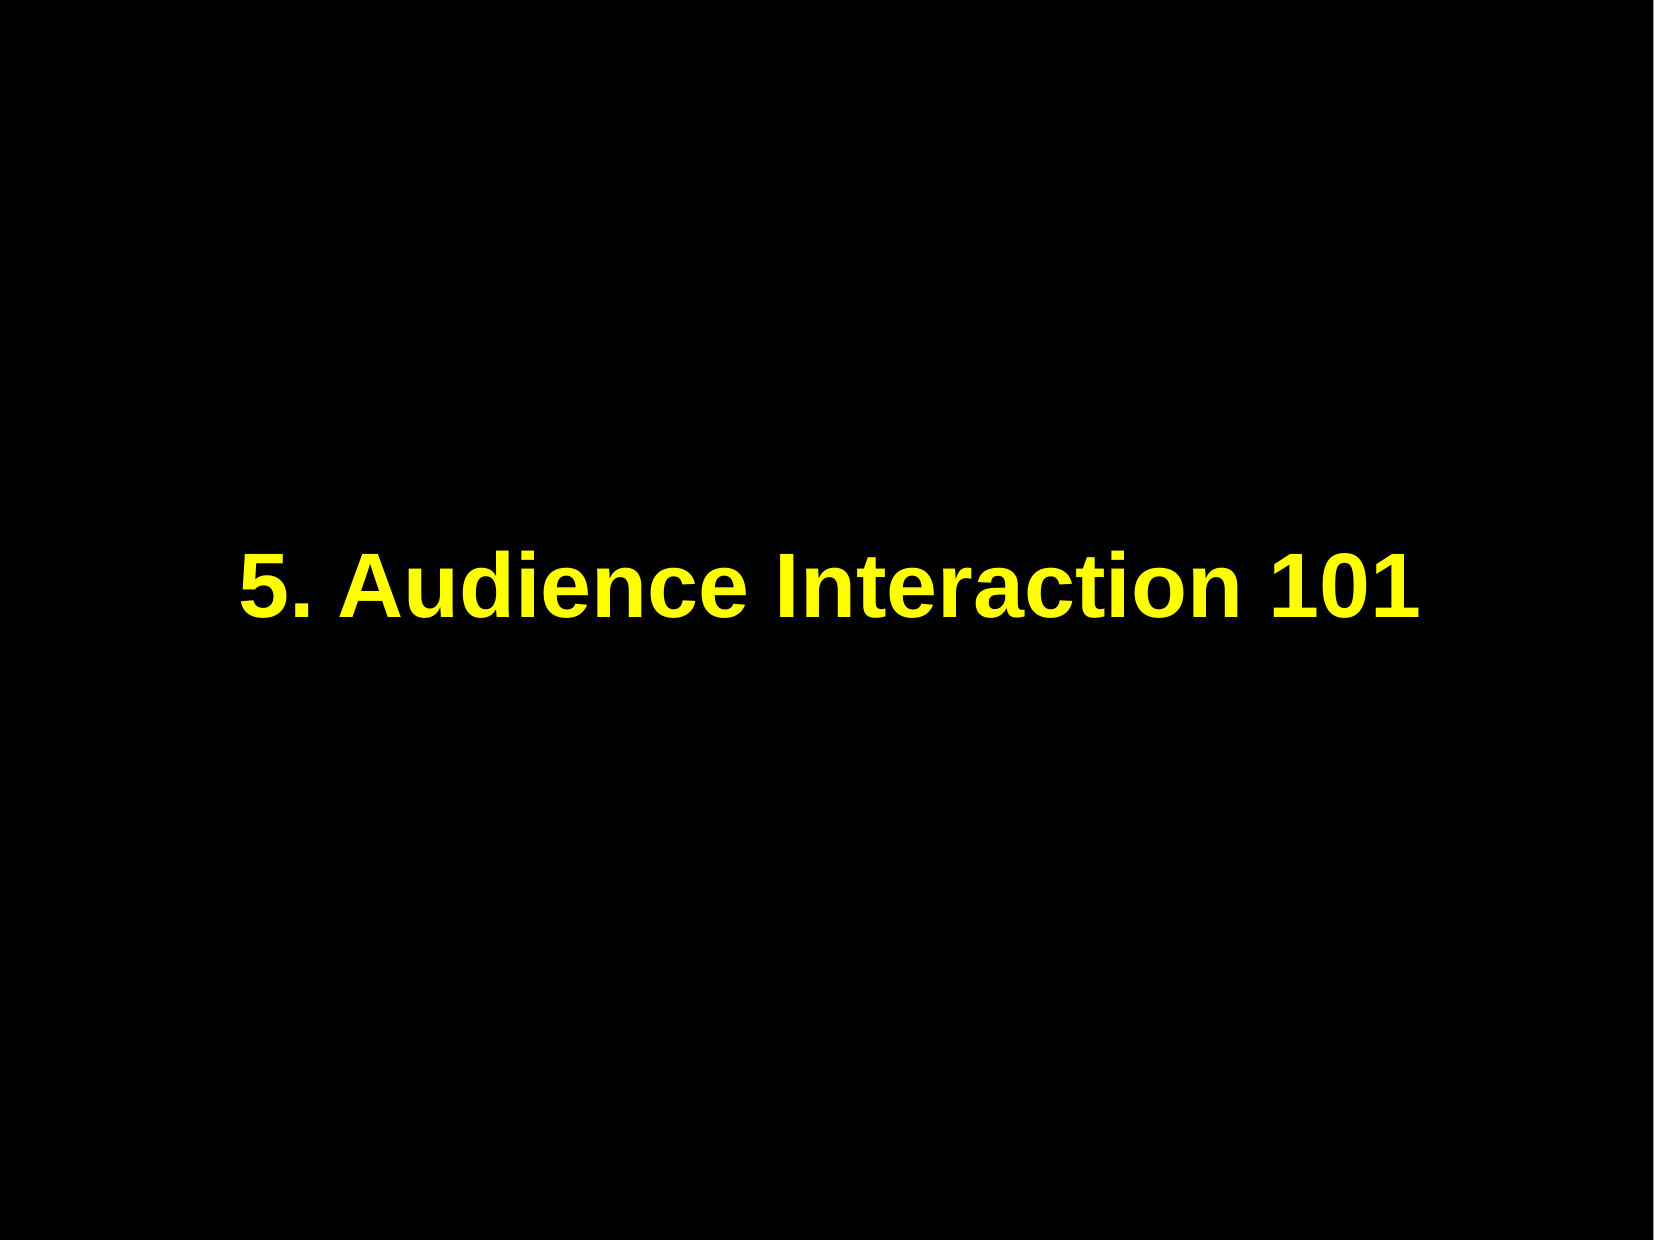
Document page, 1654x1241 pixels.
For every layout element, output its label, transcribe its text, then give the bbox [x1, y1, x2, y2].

title 5. Audience Interaction 101 [86, 481, 1576, 689]
